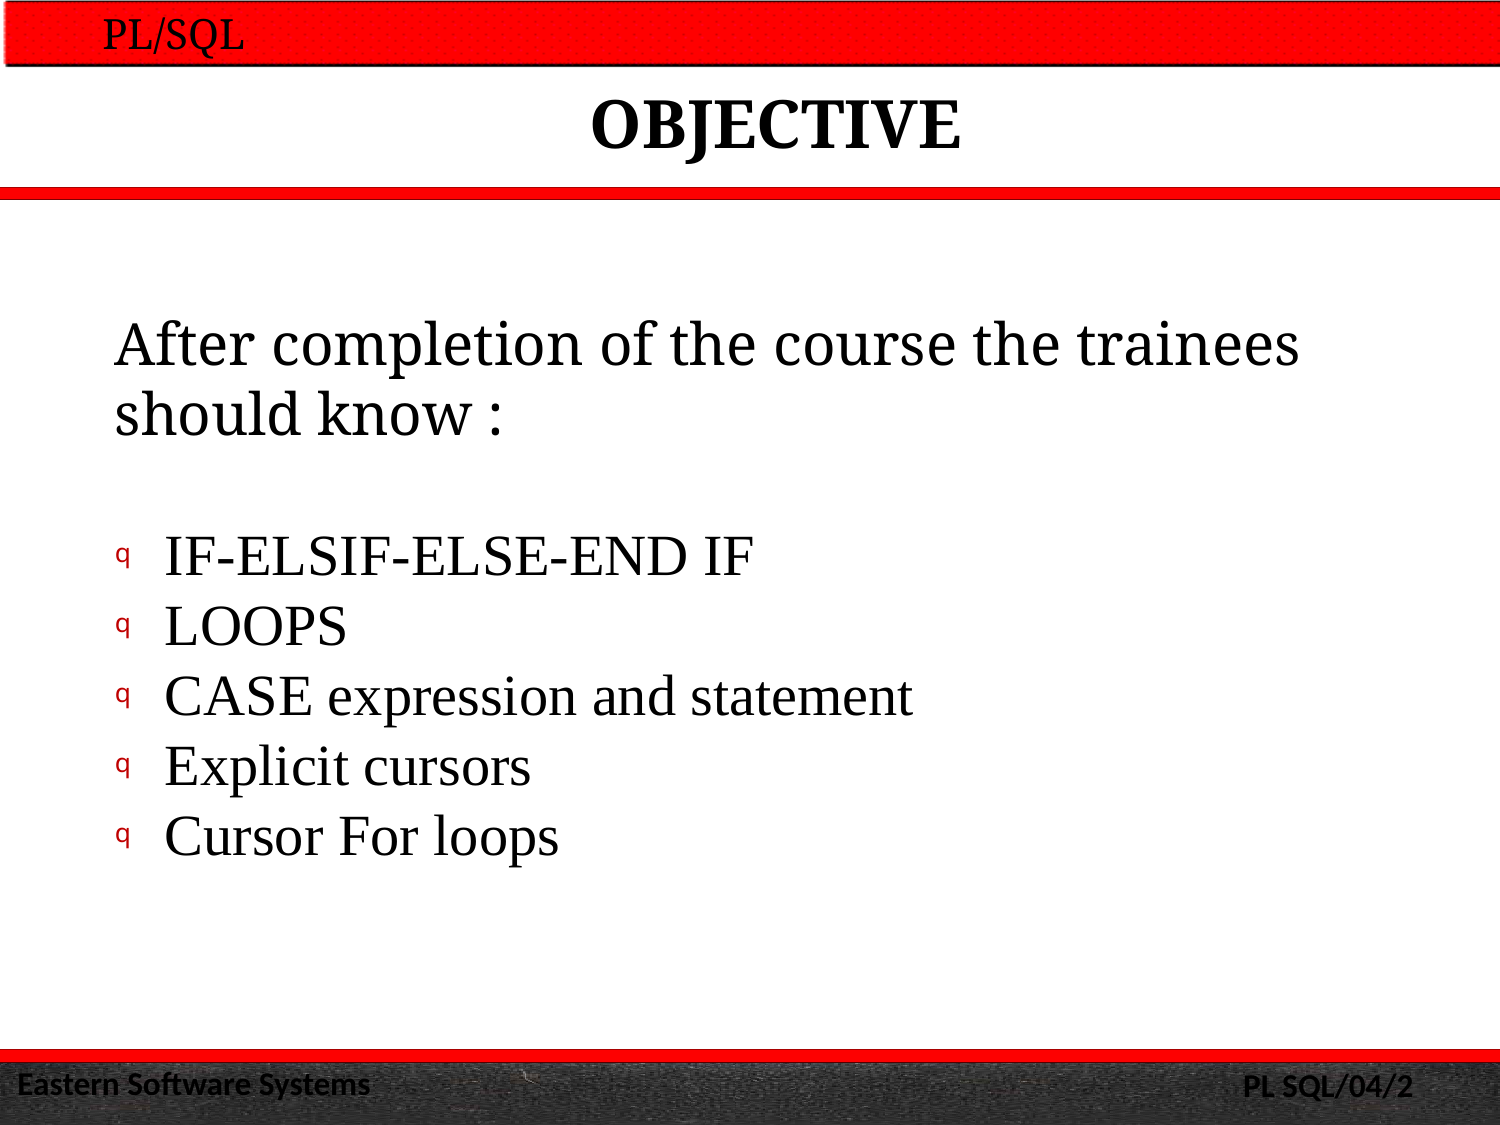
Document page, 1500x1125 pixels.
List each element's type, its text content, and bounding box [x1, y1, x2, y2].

picture [0, 0, 1500, 69]
picture [0, 1049, 1500, 1125]
text_box OBJECTIVE [0, 74, 1500, 170]
text_box Eastern Software Systems [2, 1054, 394, 1110]
text_box After completion of the course the trainees should know : IF-ELSIF-ELSE-END IF LOOPS CASE expression and statement Explicit cursors Cursor For loops [99, 299, 1400, 875]
text_box PL/SQL [87, 0, 288, 65]
text_box PL SQL/04/2 [379, 1056, 1500, 1125]
picture [0, 187, 1500, 200]
